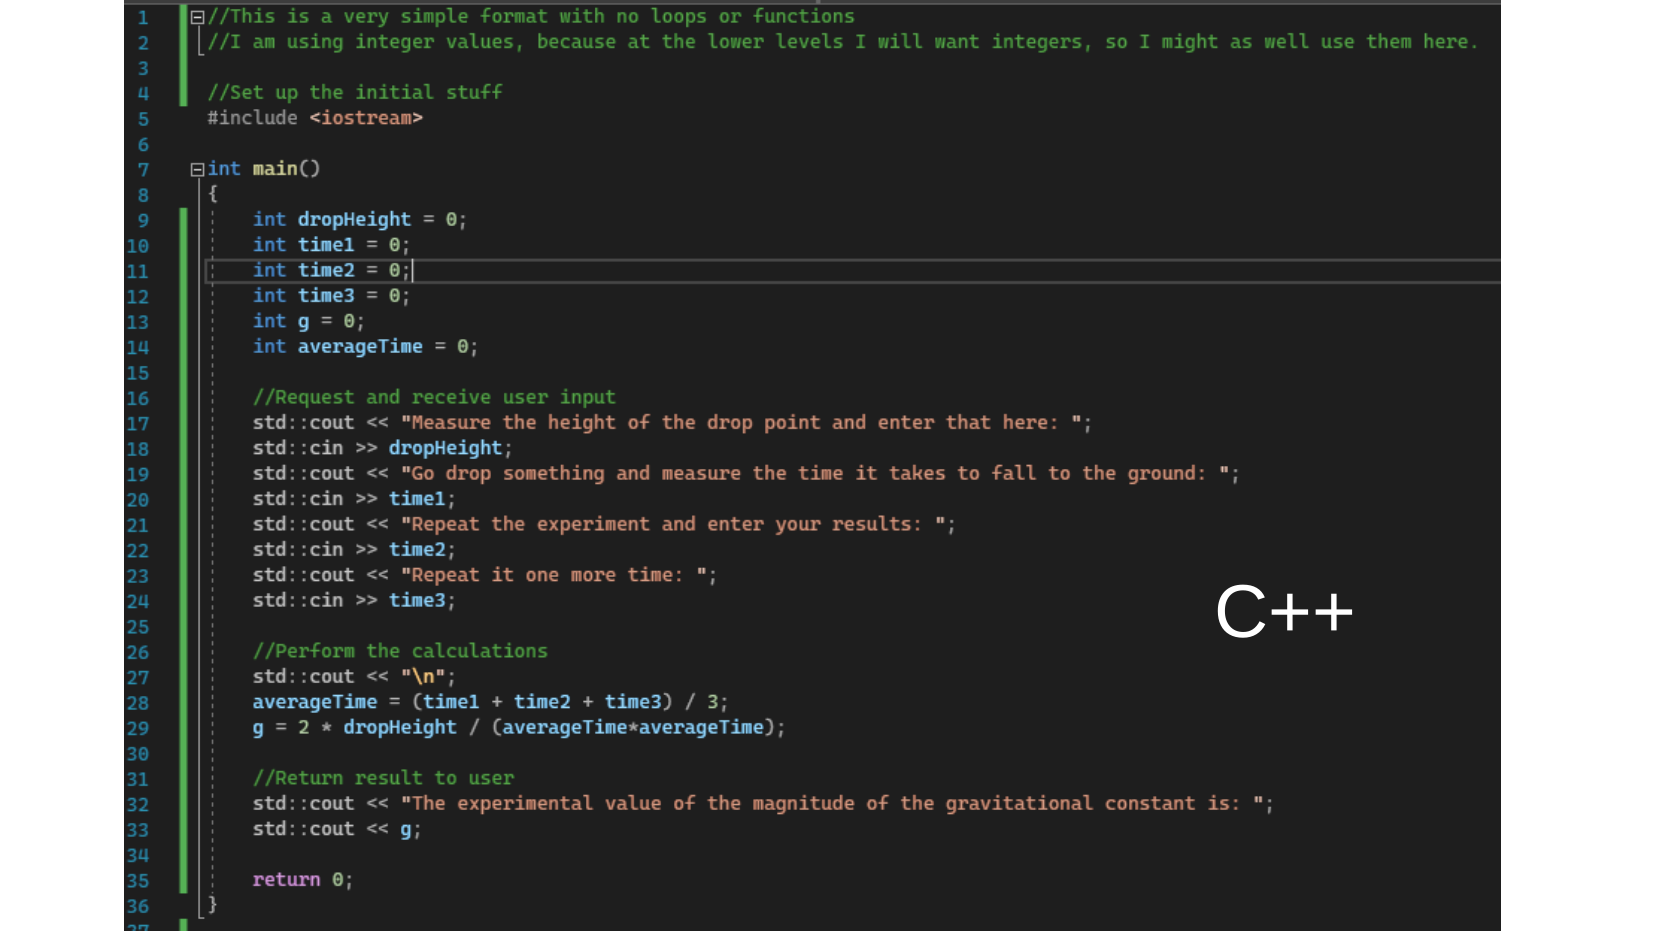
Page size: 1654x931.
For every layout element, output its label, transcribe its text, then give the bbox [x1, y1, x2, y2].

picture [124, 0, 1501, 931]
text_box C++ [1200, 562, 1372, 662]
